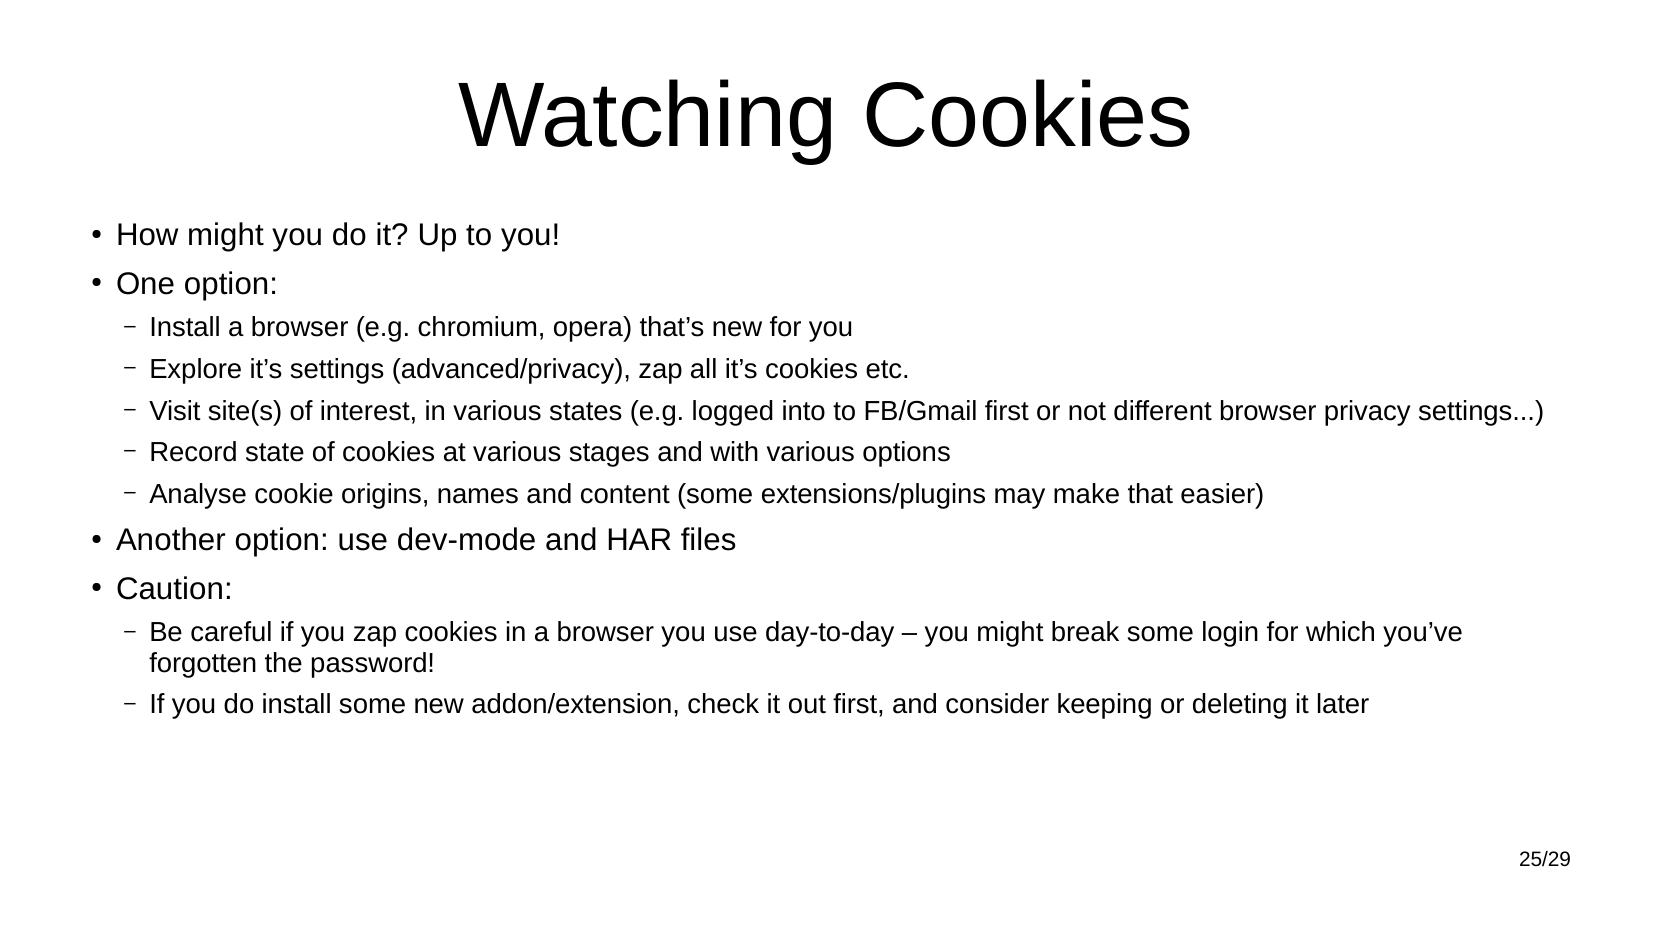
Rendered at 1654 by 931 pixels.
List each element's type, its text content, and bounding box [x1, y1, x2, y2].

list How might you do it? Up to you! One option: Install a browser (e.g. chromium, opera) that’s new for you Explore it’s settings (advanced/privacy), zap all it’s cookies etc. Visit site(s) of interest, in various states (e.g. logged into to FB/Gmail first or not different browser privacy settings...) Record state of cookies at various stages and with various options Analyse cookie origins, names and content (some extensions/plugins may make that easier) Another option: use dev-mode and HAR files Caution: Be careful if you zap cookies in a browser you use day-to-day – you might break some login for which you’ve forgotten the password! If you do install some new addon/extension, check it out first, and consider keeping or deleting it later [82, 217, 1571, 758]
title Watching Cookies [82, 37, 1571, 193]
